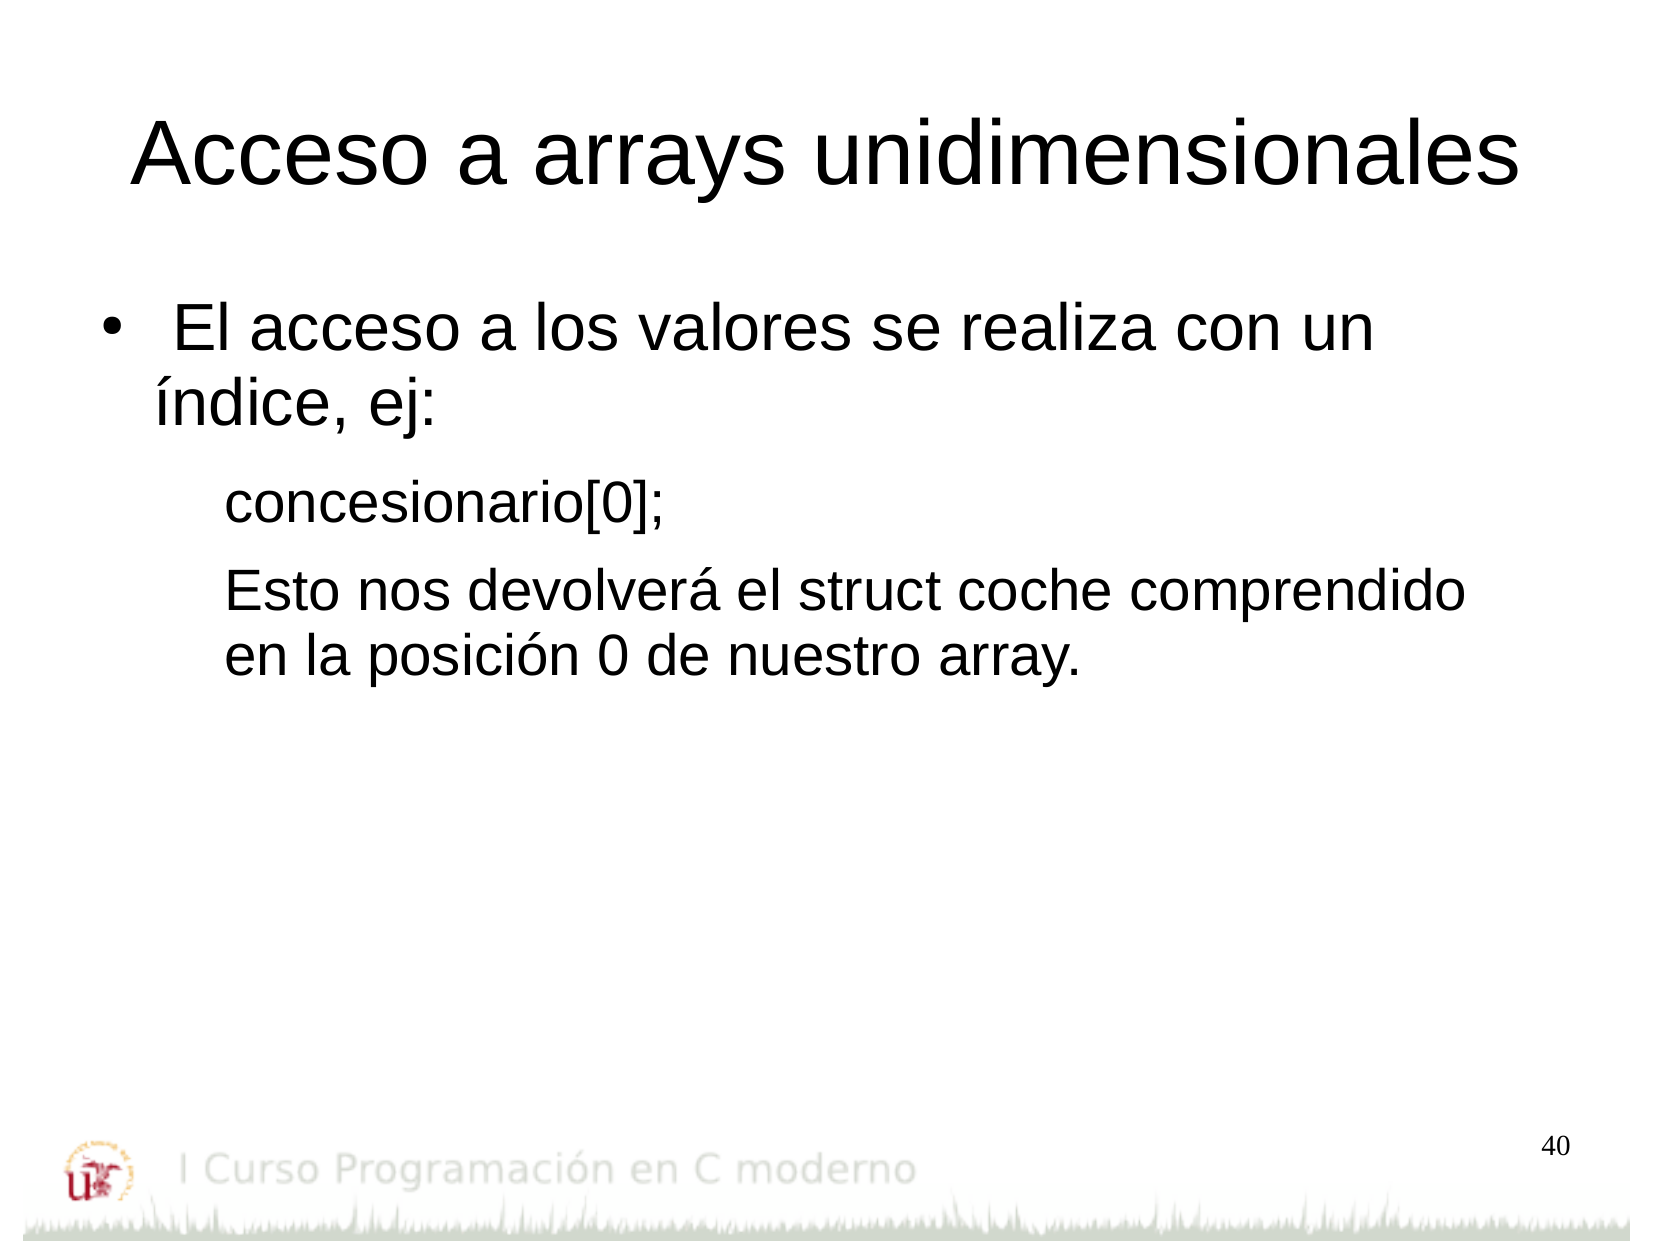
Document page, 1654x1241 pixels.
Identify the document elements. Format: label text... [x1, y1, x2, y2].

list El acceso a los valores se realiza con un índice, ej: concesionario[0]; Esto nos devolverá el struct coche comprendido en la posición 0 de nuestro array. [82, 290, 1538, 1010]
picture [23, 1136, 1630, 1241]
title Acceso a arrays unidimensionales [82, 49, 1571, 257]
